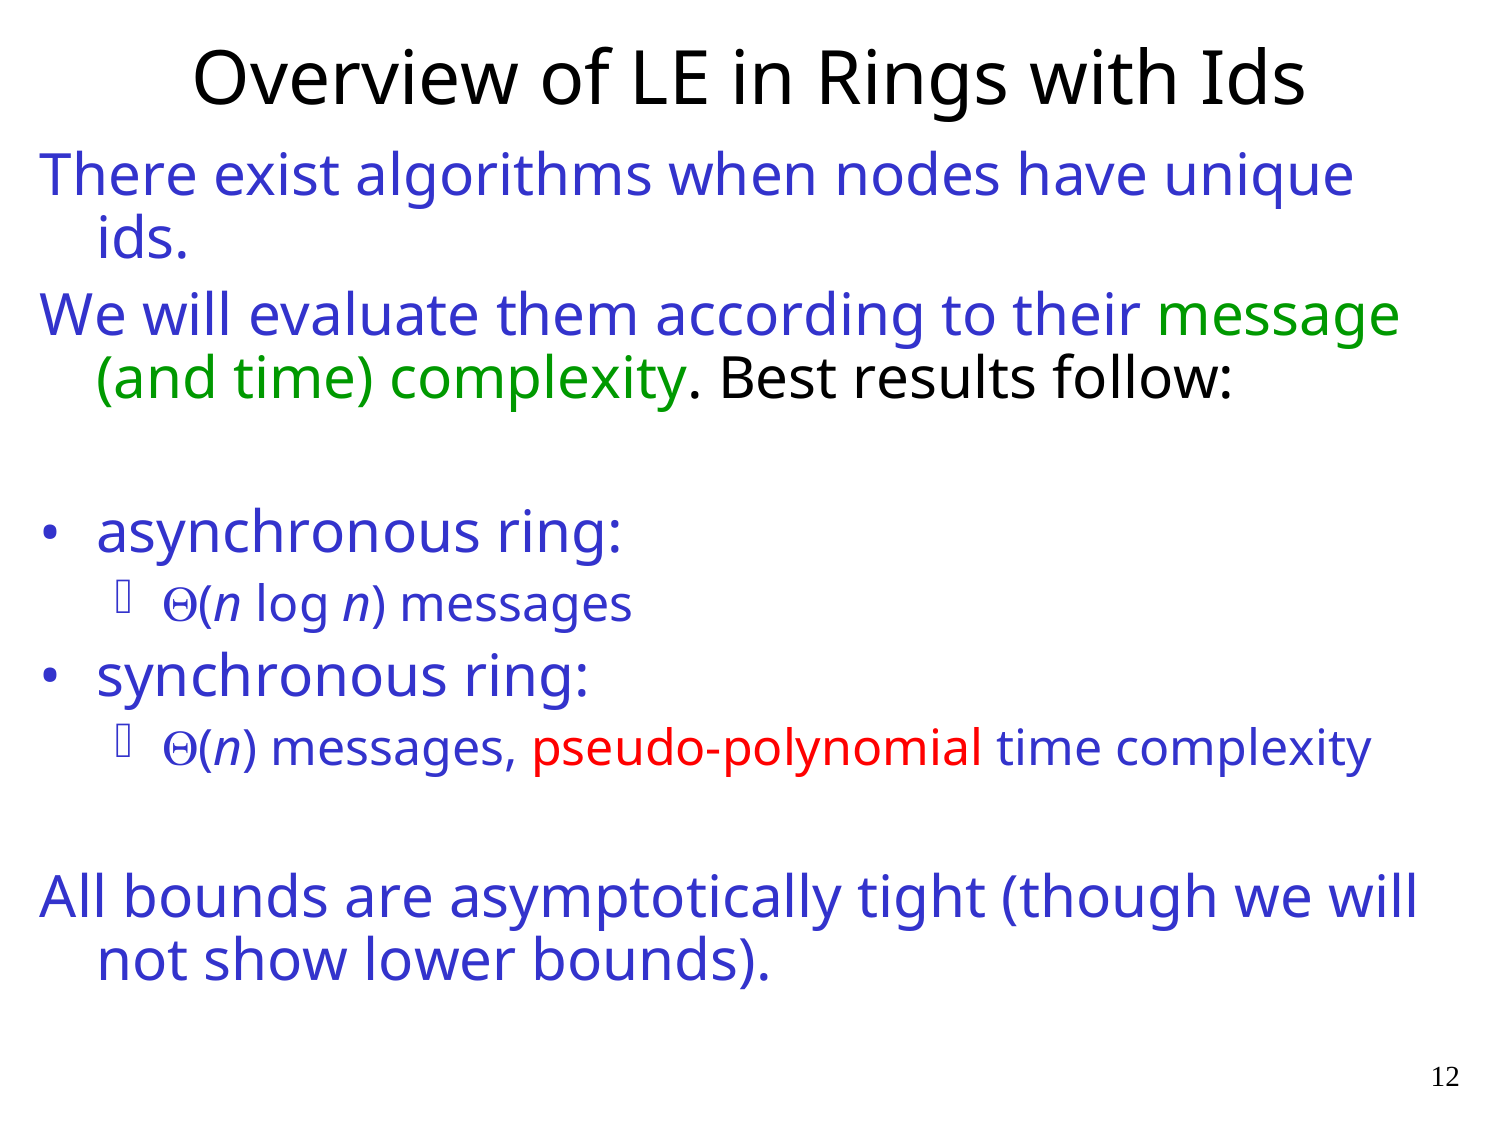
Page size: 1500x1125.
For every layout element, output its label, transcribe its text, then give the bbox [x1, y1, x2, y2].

text_box <number> [1162, 1049, 1476, 1101]
title Overview of LE in Rings with Ids [24, 24, 1476, 126]
list There exist algorithms when nodes have unique ids. We will evaluate them according to their message (and time) complexity. Best results follow: asynchronous ring: (n log n) messages synchronous ring: (n) messages, pseudo-polynomial time complexity All bounds are asymptotically tight (though we will not show lower bounds). [24, 137, 1476, 1038]
